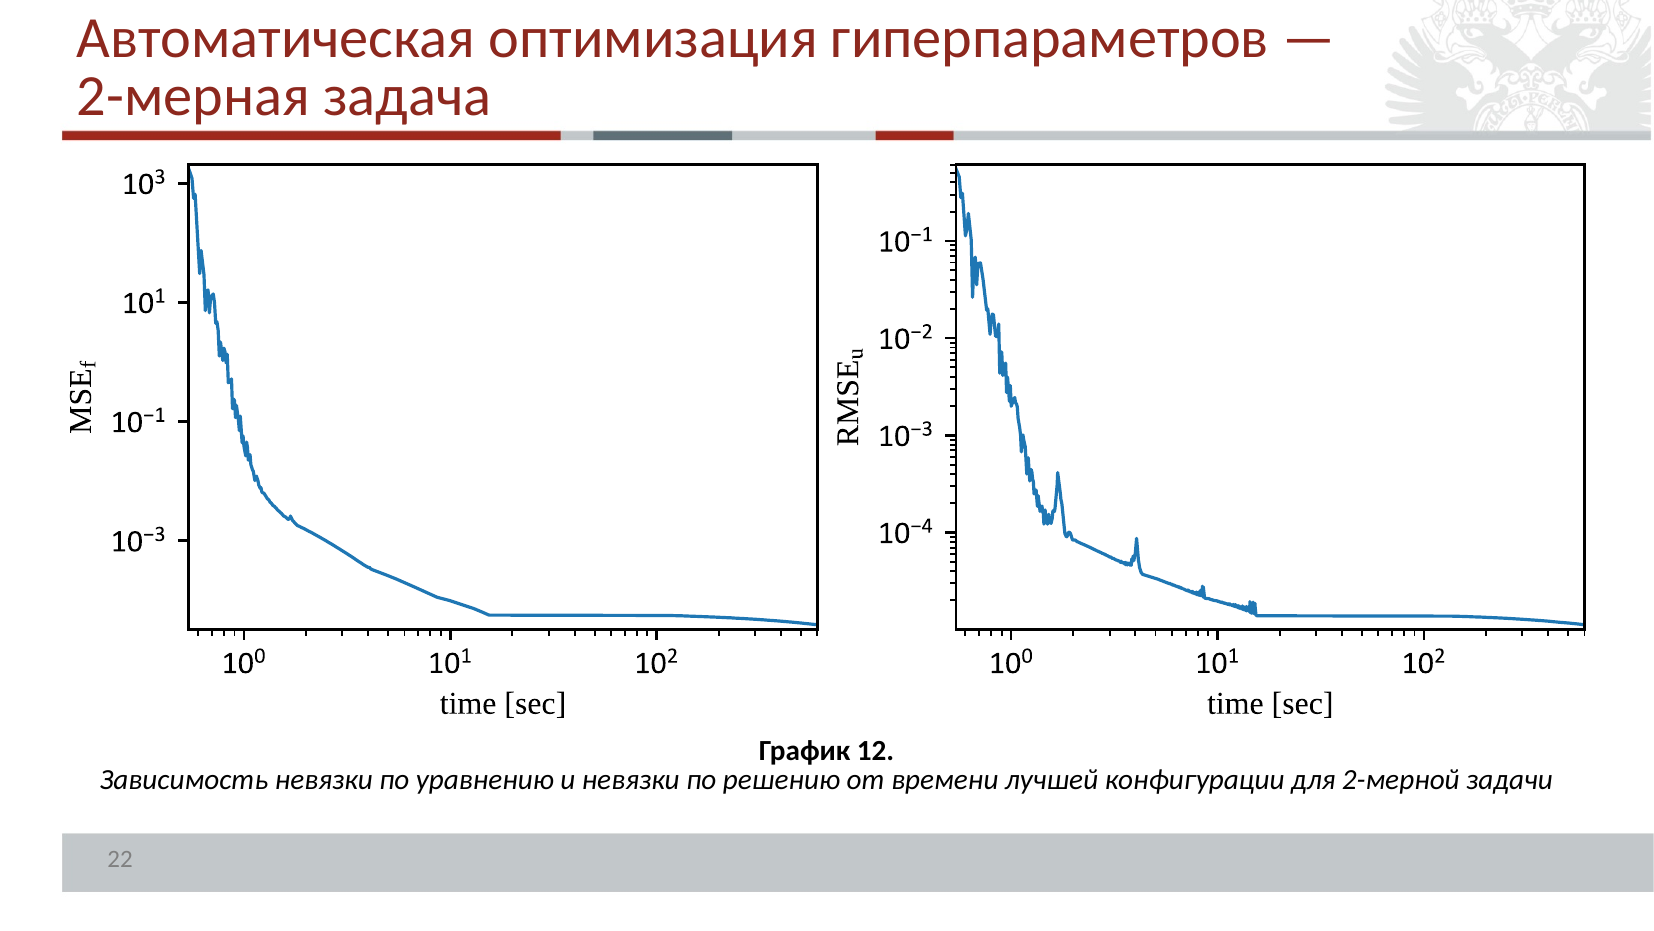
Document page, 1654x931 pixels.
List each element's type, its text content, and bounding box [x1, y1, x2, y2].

title Автоматическая оптимизация гиперпараметров — 2-мерная задача [76, 13, 1565, 131]
text_box График 12. Зависимость невязки по уравнению и невязки по решению от времени лучшей конфигурации для 2-мерной задачи [73, 738, 1580, 797]
picture [0, 0, 1654, 931]
